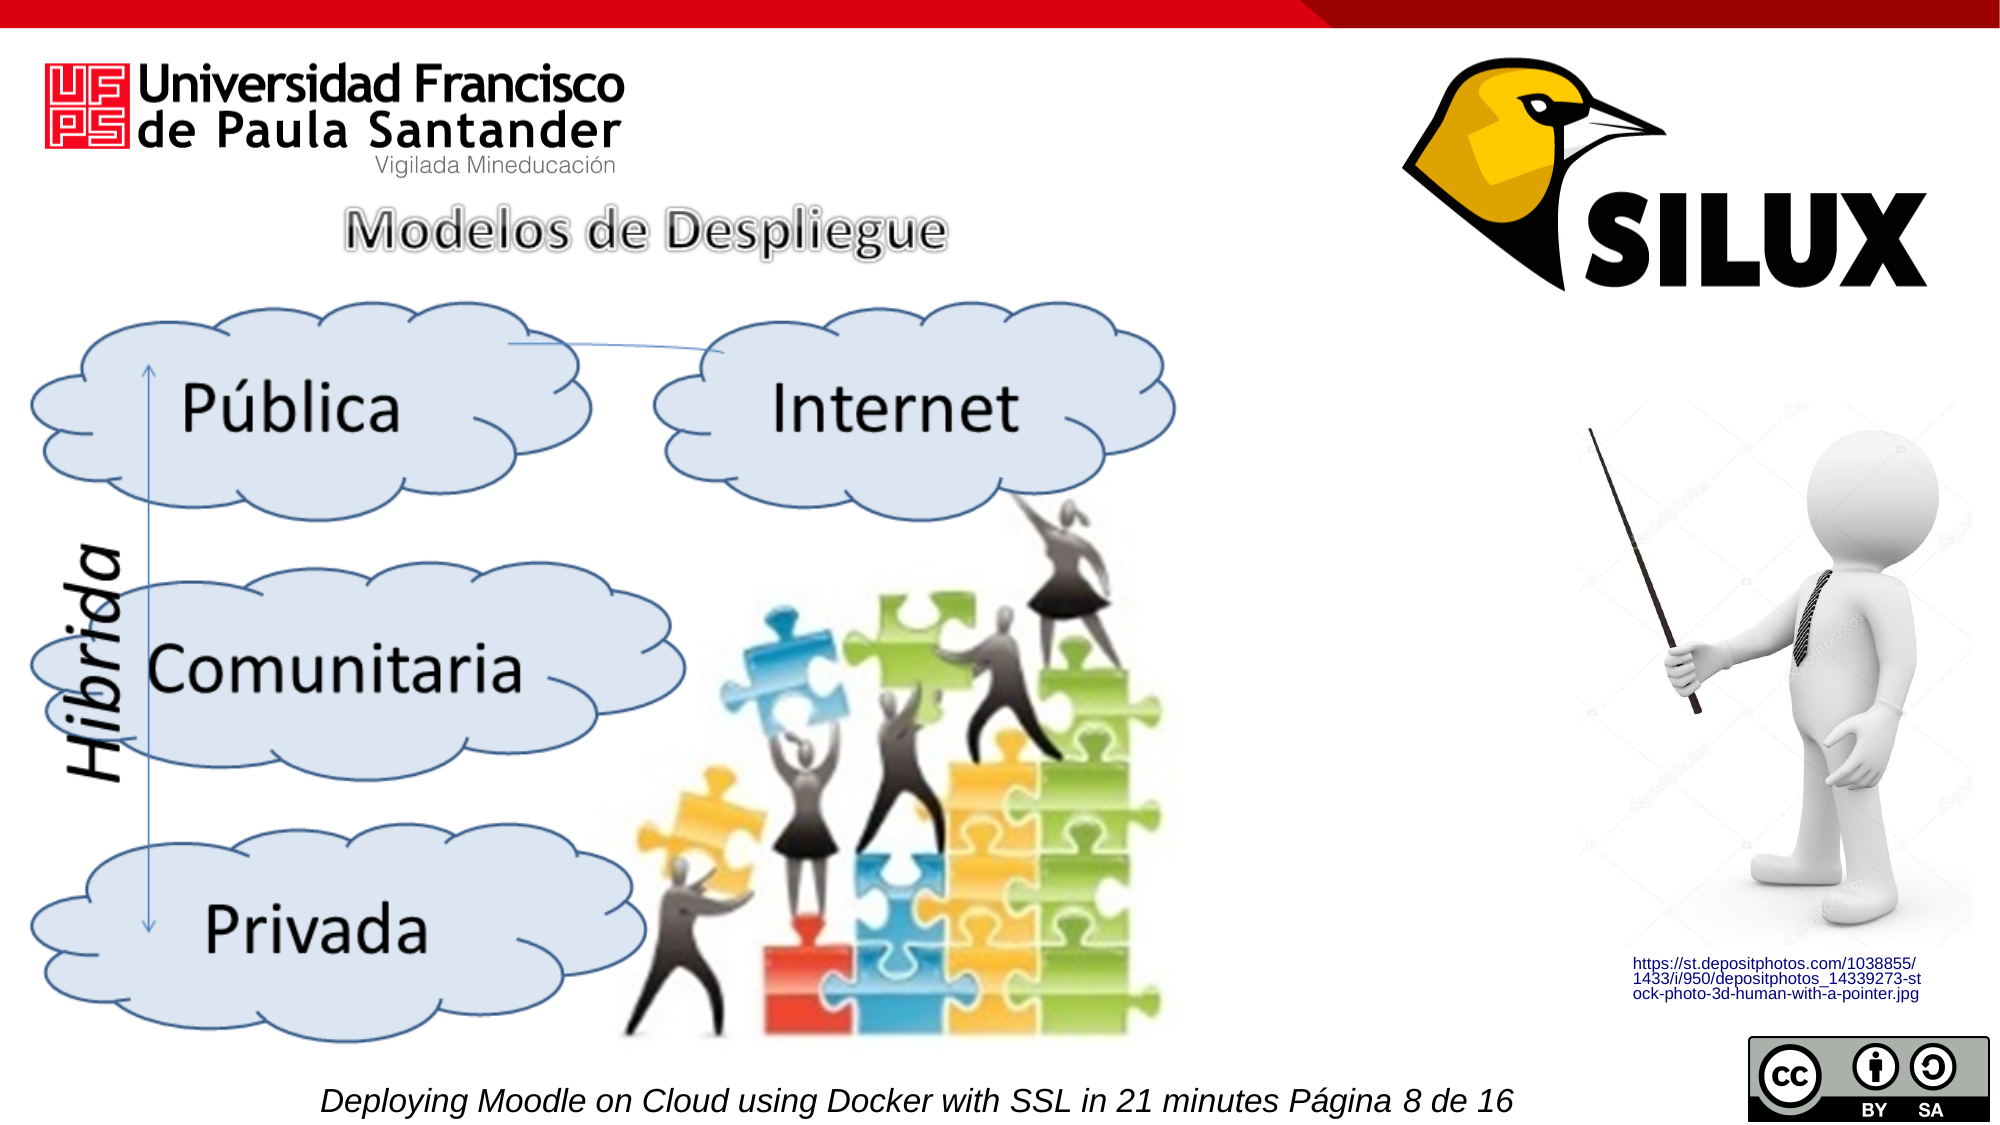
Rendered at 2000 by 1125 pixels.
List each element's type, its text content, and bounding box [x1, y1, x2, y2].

text_box https://st.depositphotos.com/1038855/1433/i/950/depositphotos_14339273-stock-photo-3d-human-with-a-pointer.jpg [1618, 946, 1938, 1000]
picture [0, 0, 2000, 1125]
text_box Deploying Moodle on Cloud using Docker with SSL in 21 minutes Página <número> de 16 [305, 1074, 1695, 1125]
